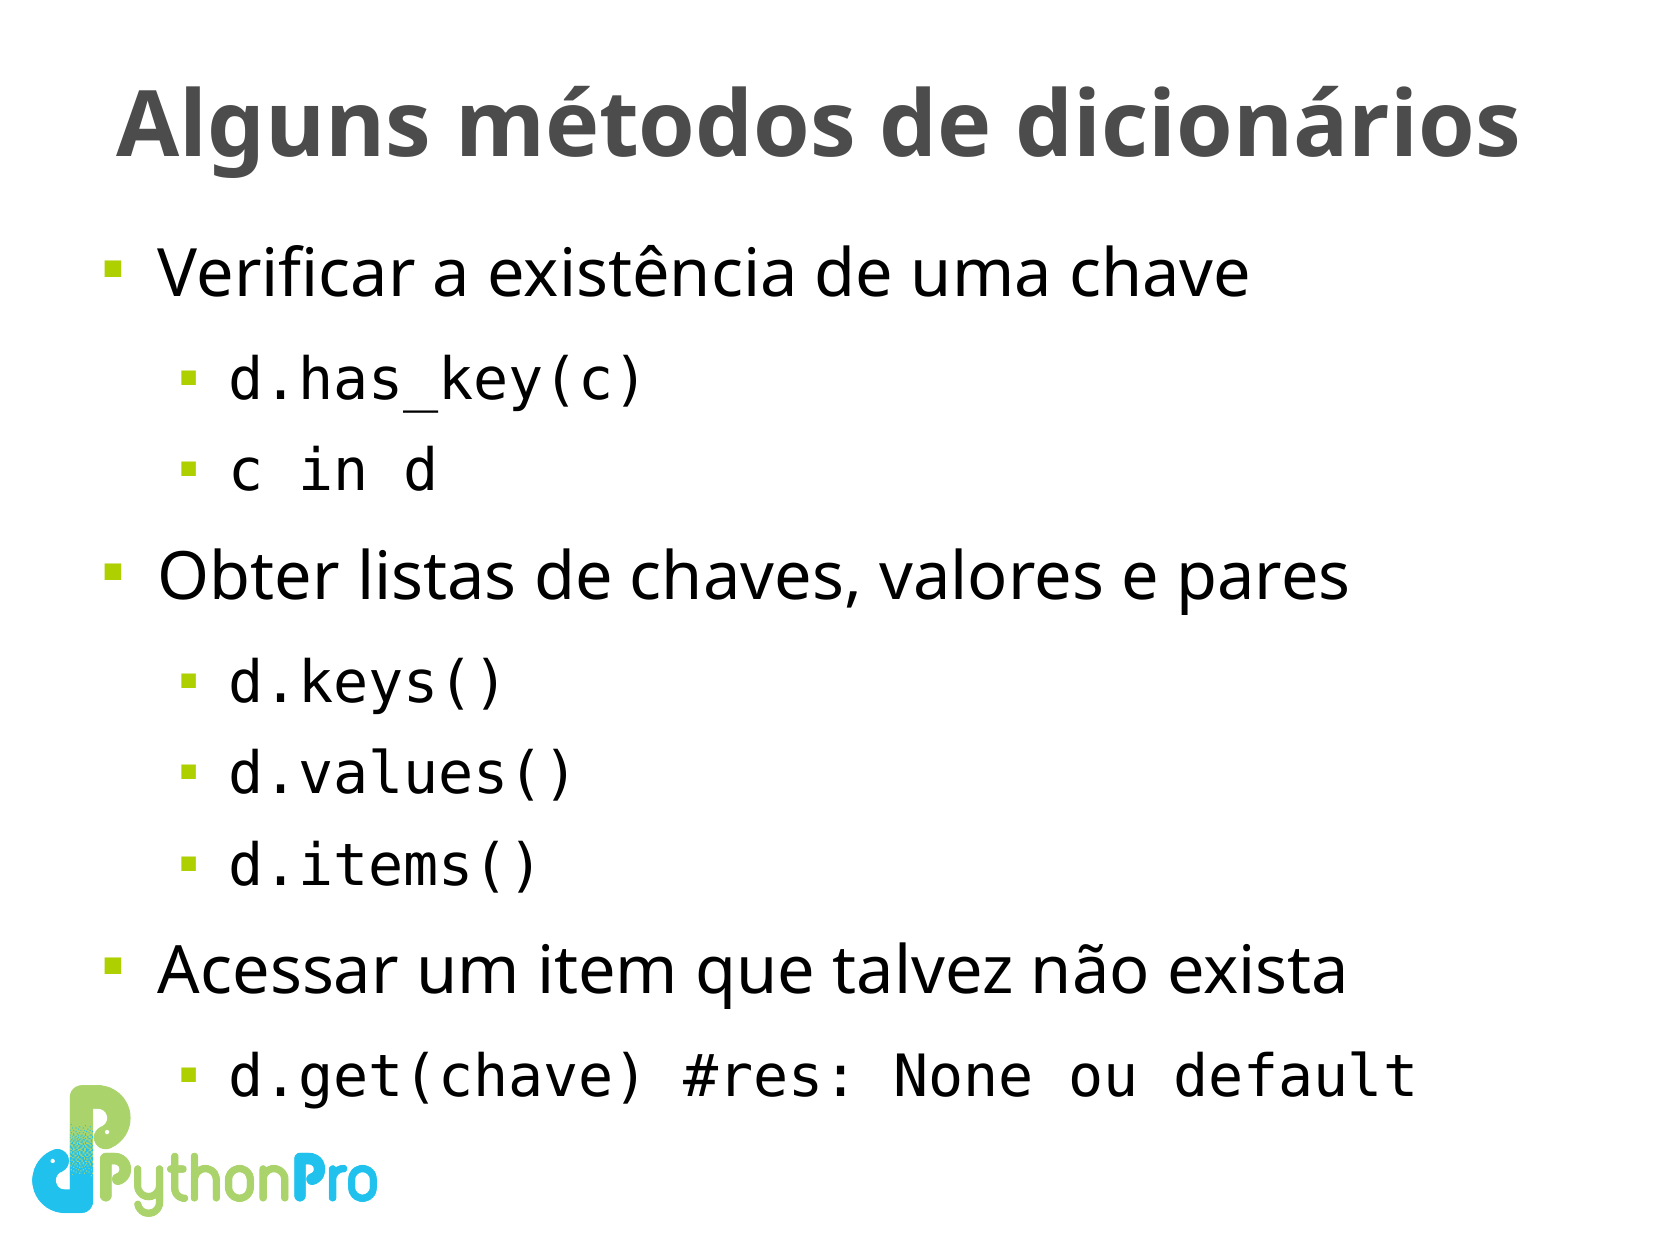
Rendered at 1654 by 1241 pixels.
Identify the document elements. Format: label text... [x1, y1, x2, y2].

picture [309, 1088, 321, 1092]
picture [32, 1085, 377, 1217]
title Alguns métodos de dicionários [75, 17, 1564, 226]
picture [239, 1088, 251, 1092]
list Verificar a existência de uma chave d.has_key(c) c in d Obter listas de chaves, valores e pares d.keys() d.values() d.items() Acessar um item que talvez não exista d.get(chave) #res: None ou default [86, 225, 1576, 1088]
